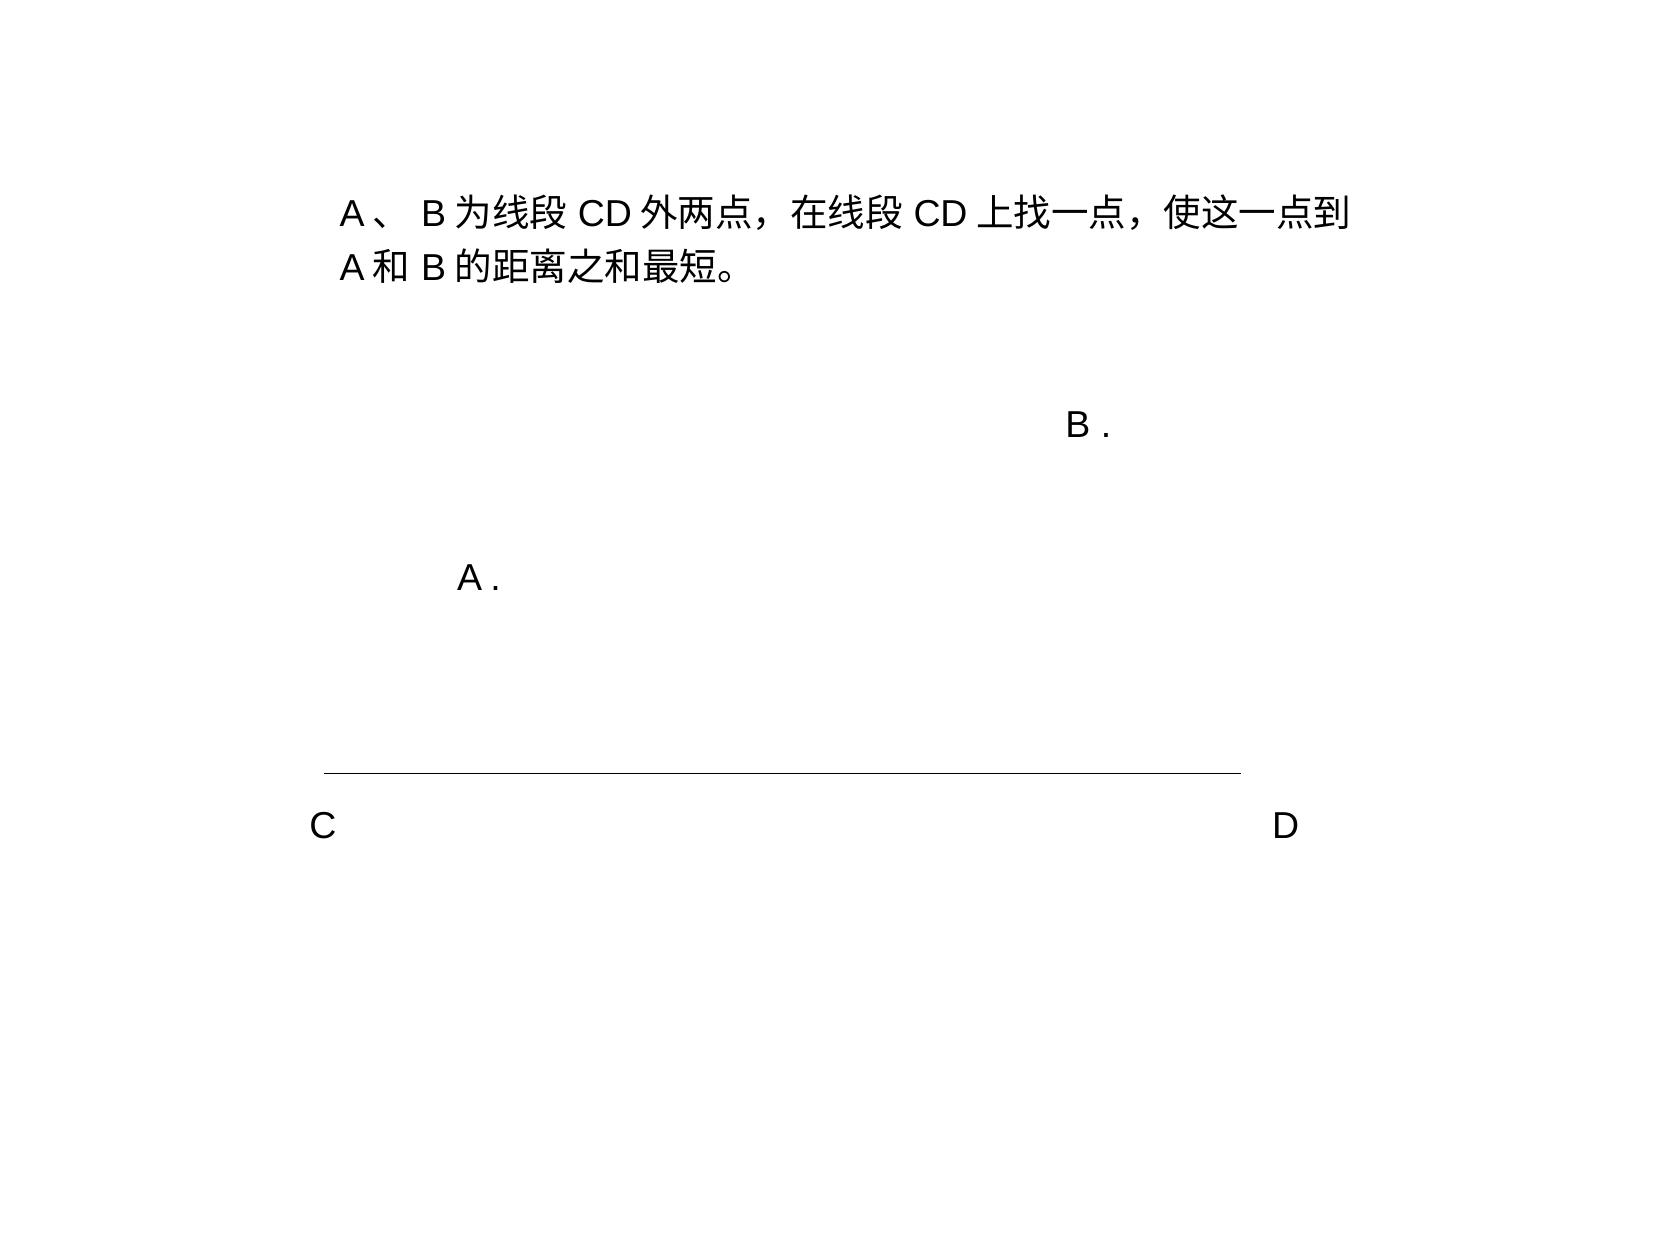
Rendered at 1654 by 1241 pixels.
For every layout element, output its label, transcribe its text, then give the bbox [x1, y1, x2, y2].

text_box D [1257, 797, 1314, 855]
text_box A、B为线段CD外两点，在线段CD上找一点，使这一点到 A和B的距离之和最短。 [324, 175, 1333, 275]
text_box A . [442, 549, 517, 607]
text_box C [294, 797, 352, 855]
text_box B . [1050, 395, 1127, 453]
